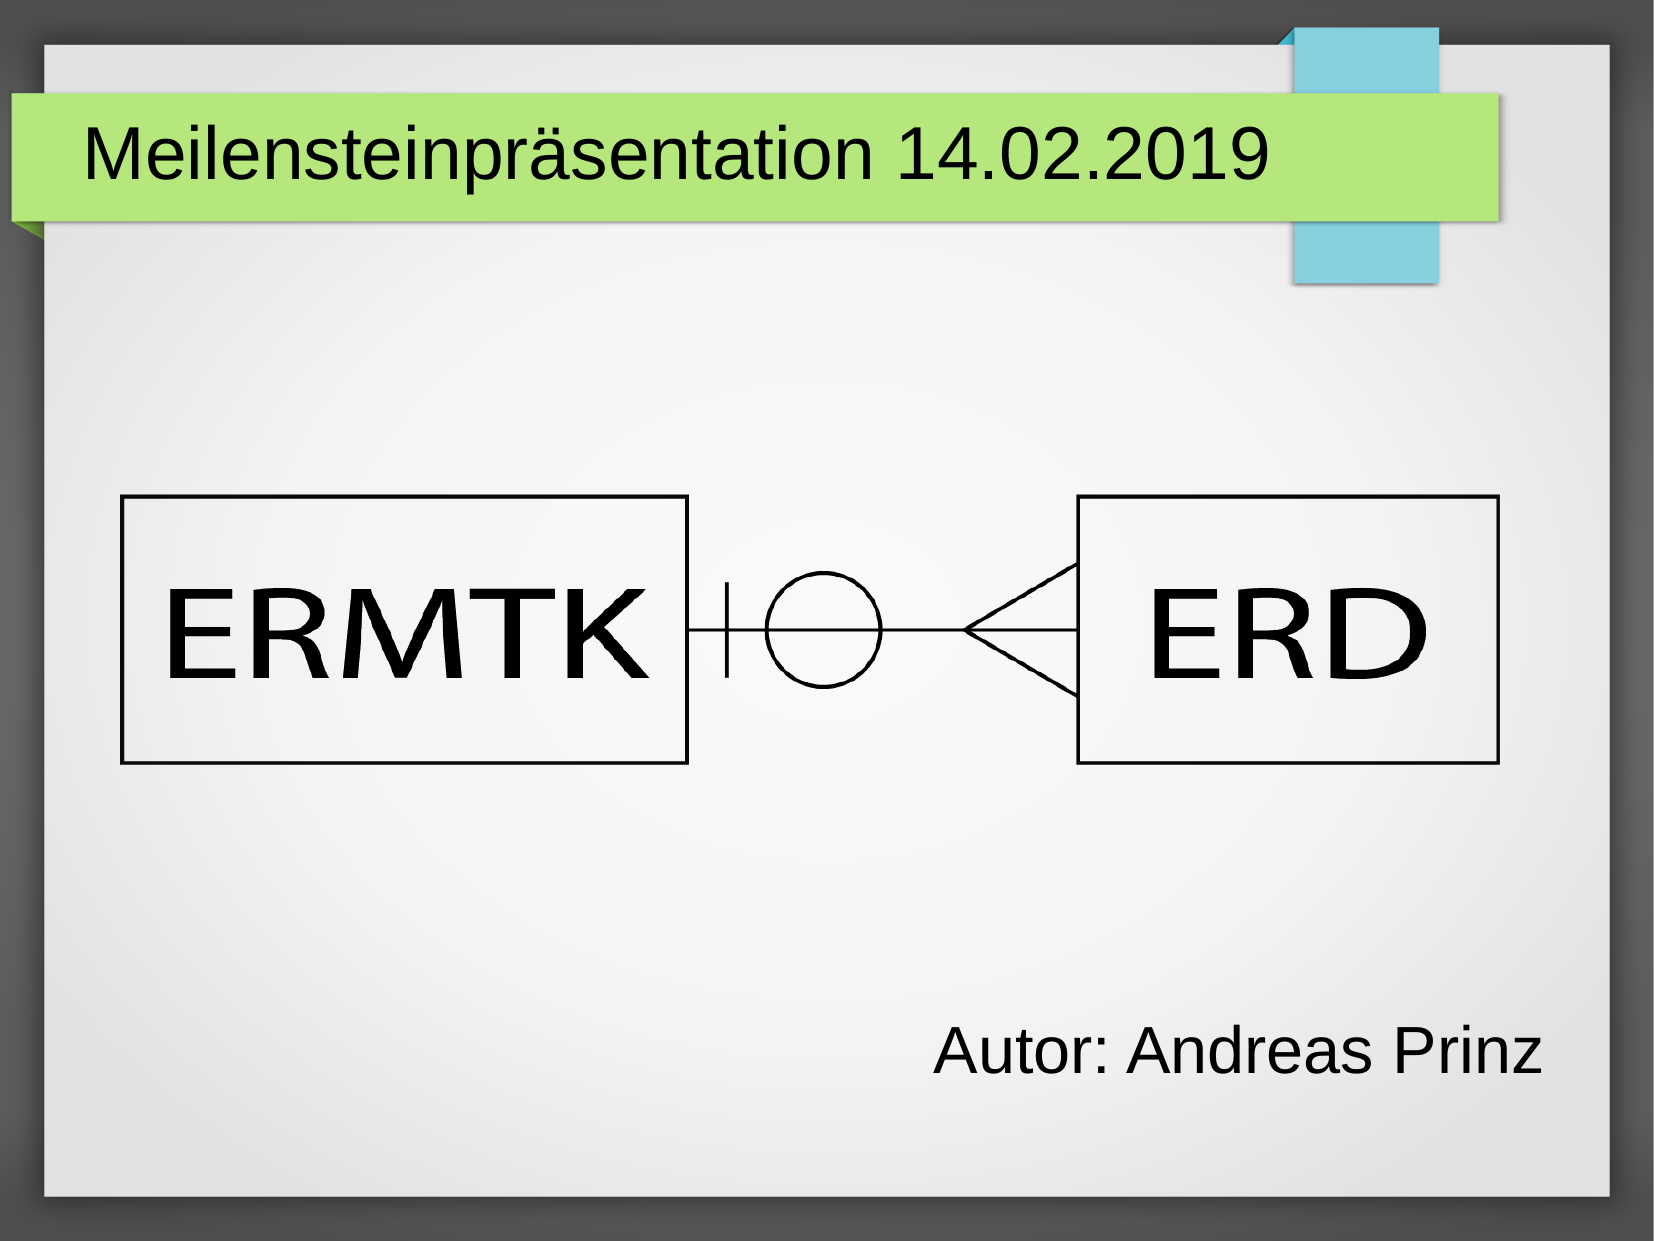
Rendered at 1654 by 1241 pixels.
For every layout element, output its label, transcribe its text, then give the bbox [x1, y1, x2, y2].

picture [0, 0, 1654, 1241]
title Meilensteinpräsentation 14.02.2019 [82, 69, 1351, 238]
subtitle Autor: Andreas Prinz [919, 975, 1561, 1126]
